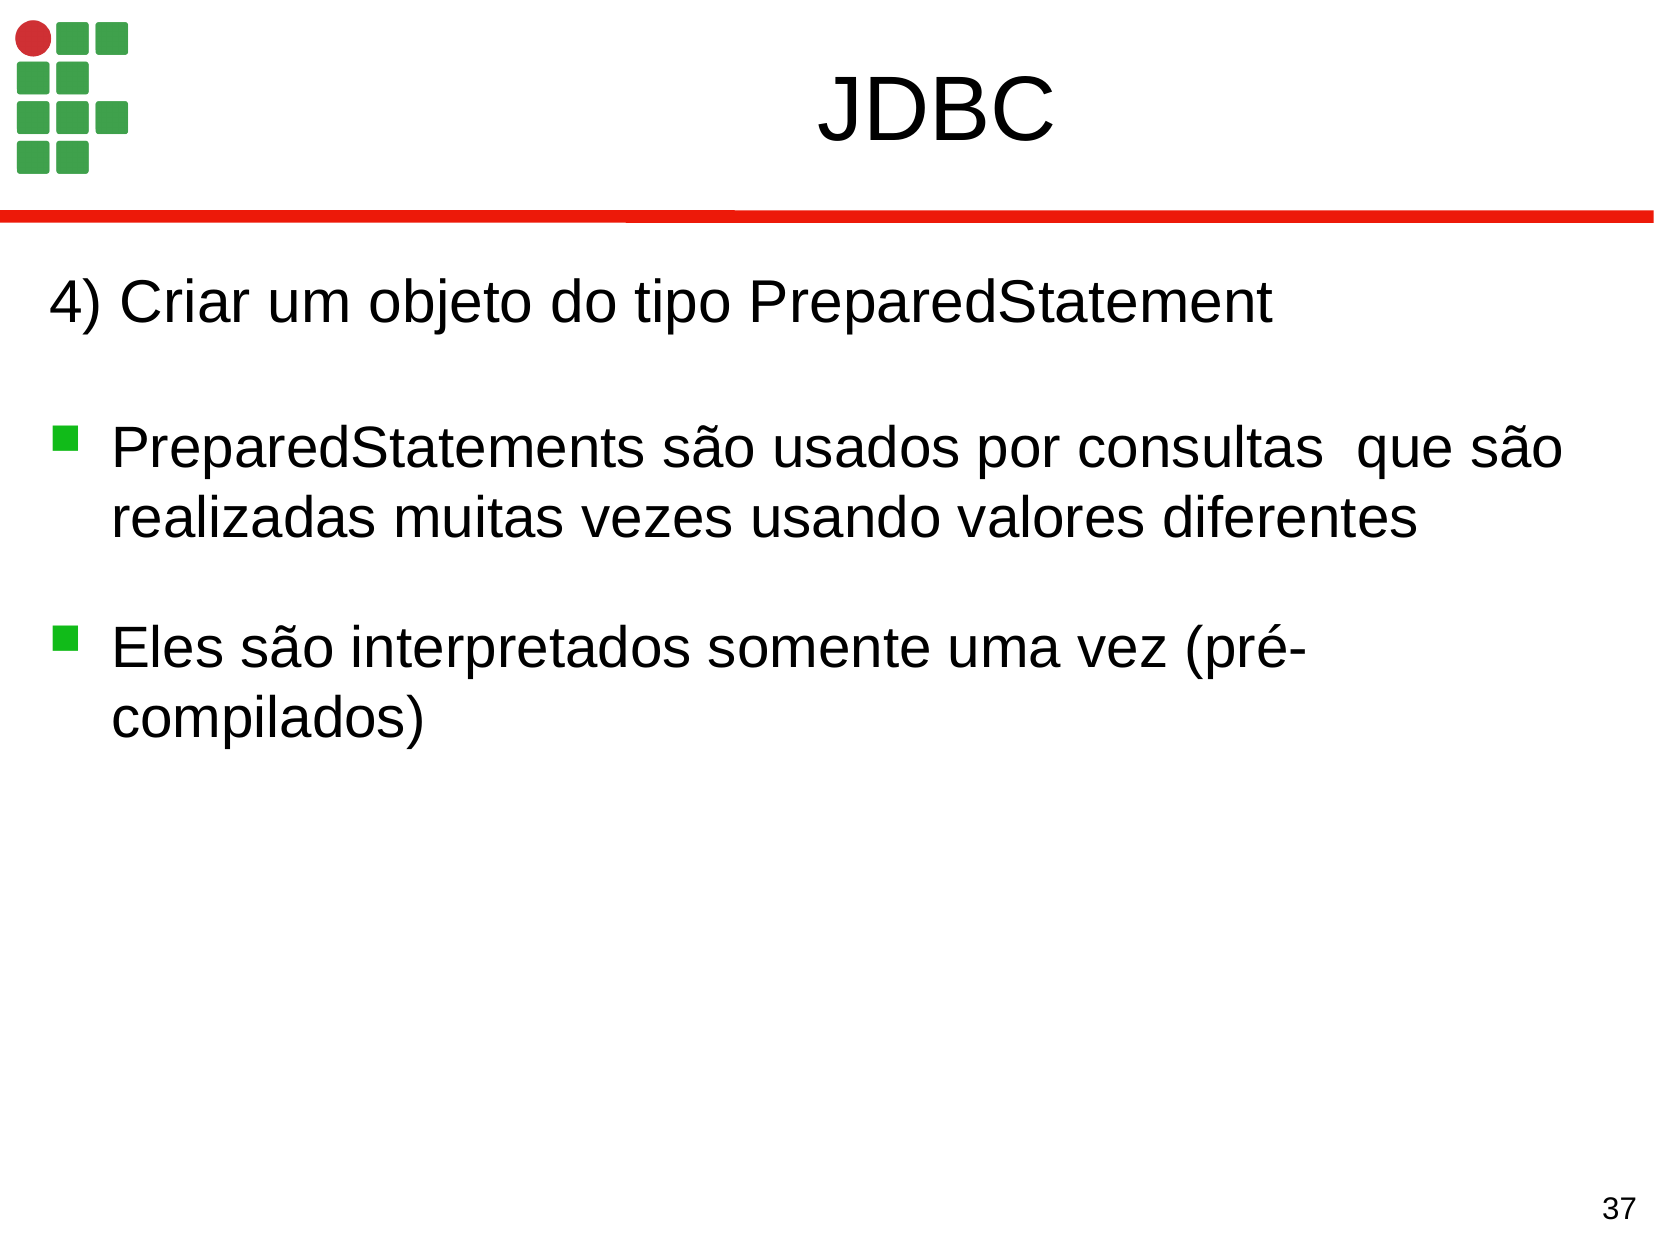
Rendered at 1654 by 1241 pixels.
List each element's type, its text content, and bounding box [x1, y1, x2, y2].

text_box 4) Criar um objeto do tipo PreparedStatement PreparedStatements são usados por consultas que são realizadas muitas vezes usando valores diferentes Eles são interpretados somente uma vez (pré- compilados) [32, 253, 1654, 1226]
text_box <number> [1185, 1179, 1654, 1220]
picture [14, 16, 130, 178]
text_box JDBC [253, 0, 1622, 207]
